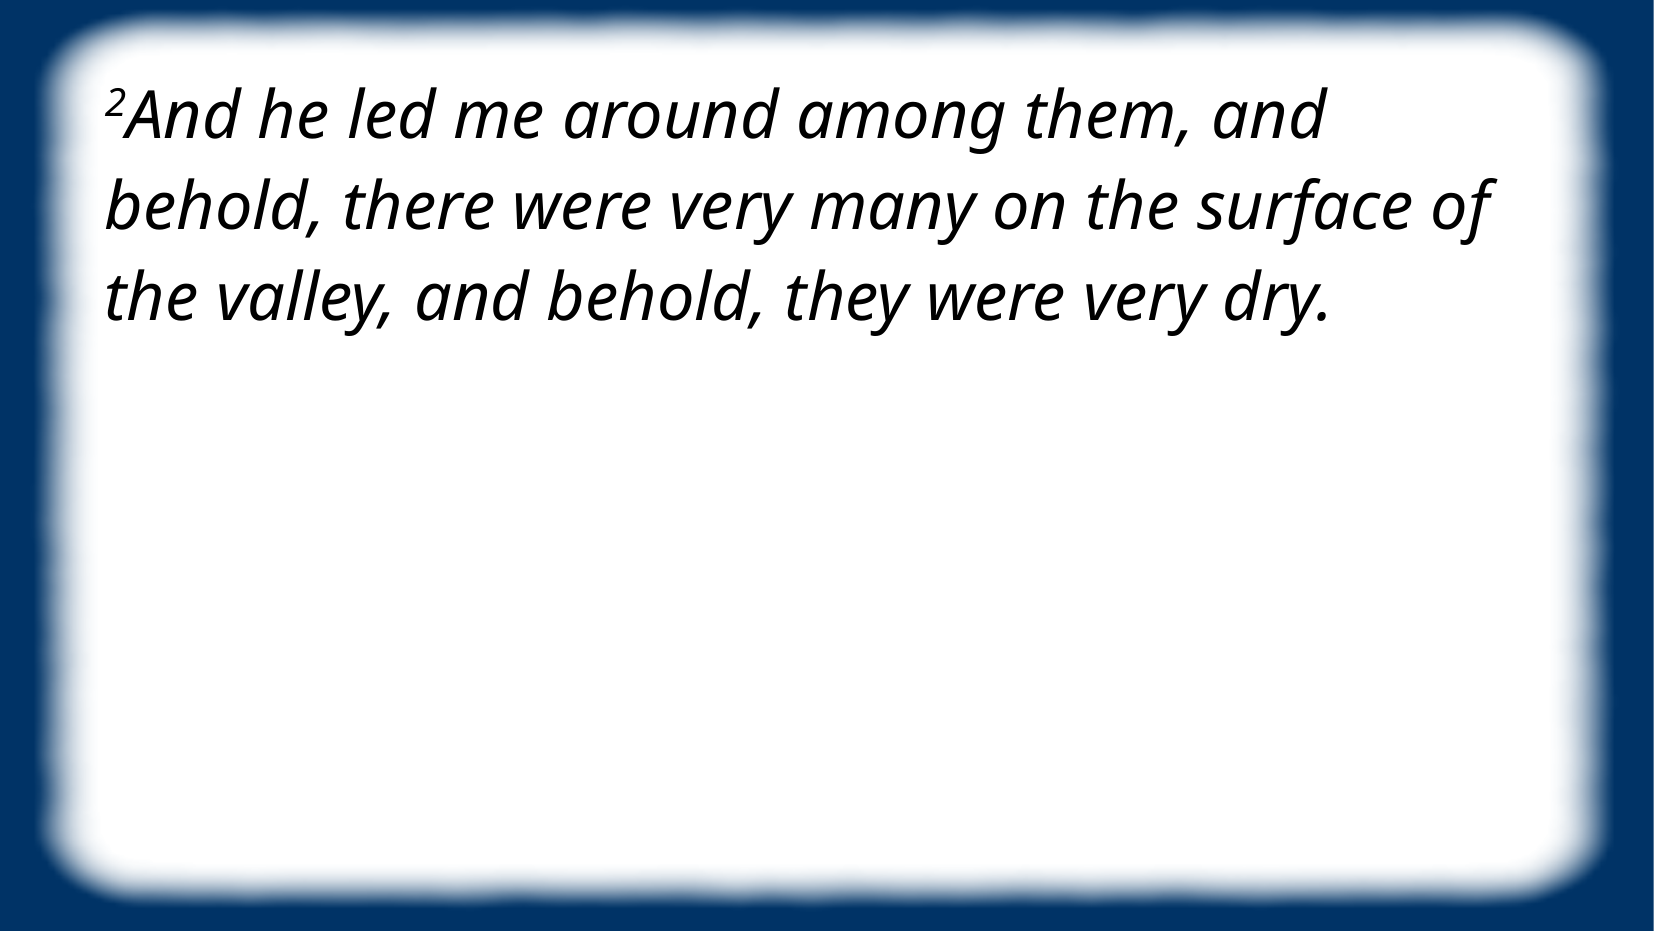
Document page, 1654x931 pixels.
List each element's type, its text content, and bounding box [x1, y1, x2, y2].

picture [0, 0, 1654, 931]
text_box 2And he led me around among them, and behold, there were very many on the surface of the valley, and behold, they were very dry. [90, 60, 1546, 361]
